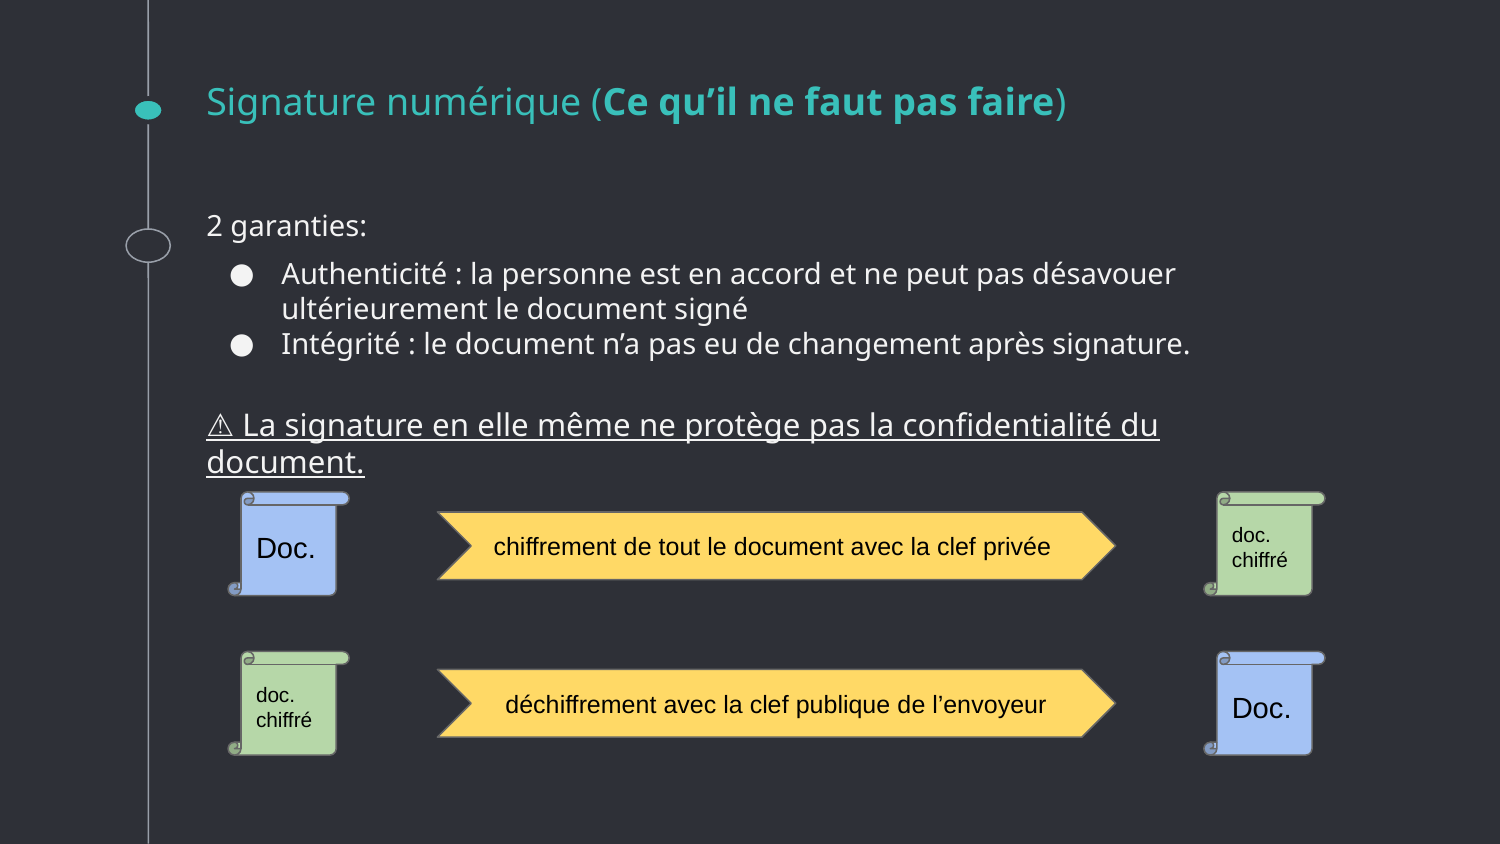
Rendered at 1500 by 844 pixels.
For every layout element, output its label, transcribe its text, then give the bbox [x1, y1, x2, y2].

title Signature numérique (Ce qu’il ne faut pas faire) [191, 81, 1317, 139]
text_box Doc. [1211, 651, 1326, 756]
text_box chiffrement de tout le document avec la clef privée [437, 512, 1116, 580]
text_box Doc. [236, 491, 350, 596]
text_box doc. chiffré [1212, 491, 1326, 596]
text_box doc. chiffré [236, 651, 350, 756]
text_box déchiffrement avec la clef publique de l’envoyeur [437, 669, 1116, 738]
list 2 garanties: Authenticité : la personne est en accord et ne peut pas désavouer ultérieurement le document signé Intégrité : le document n’a pas eu de changement après signature. ⚠ La signature en elle même ne protège pas la confidentialité du document. [191, 192, 1317, 455]
